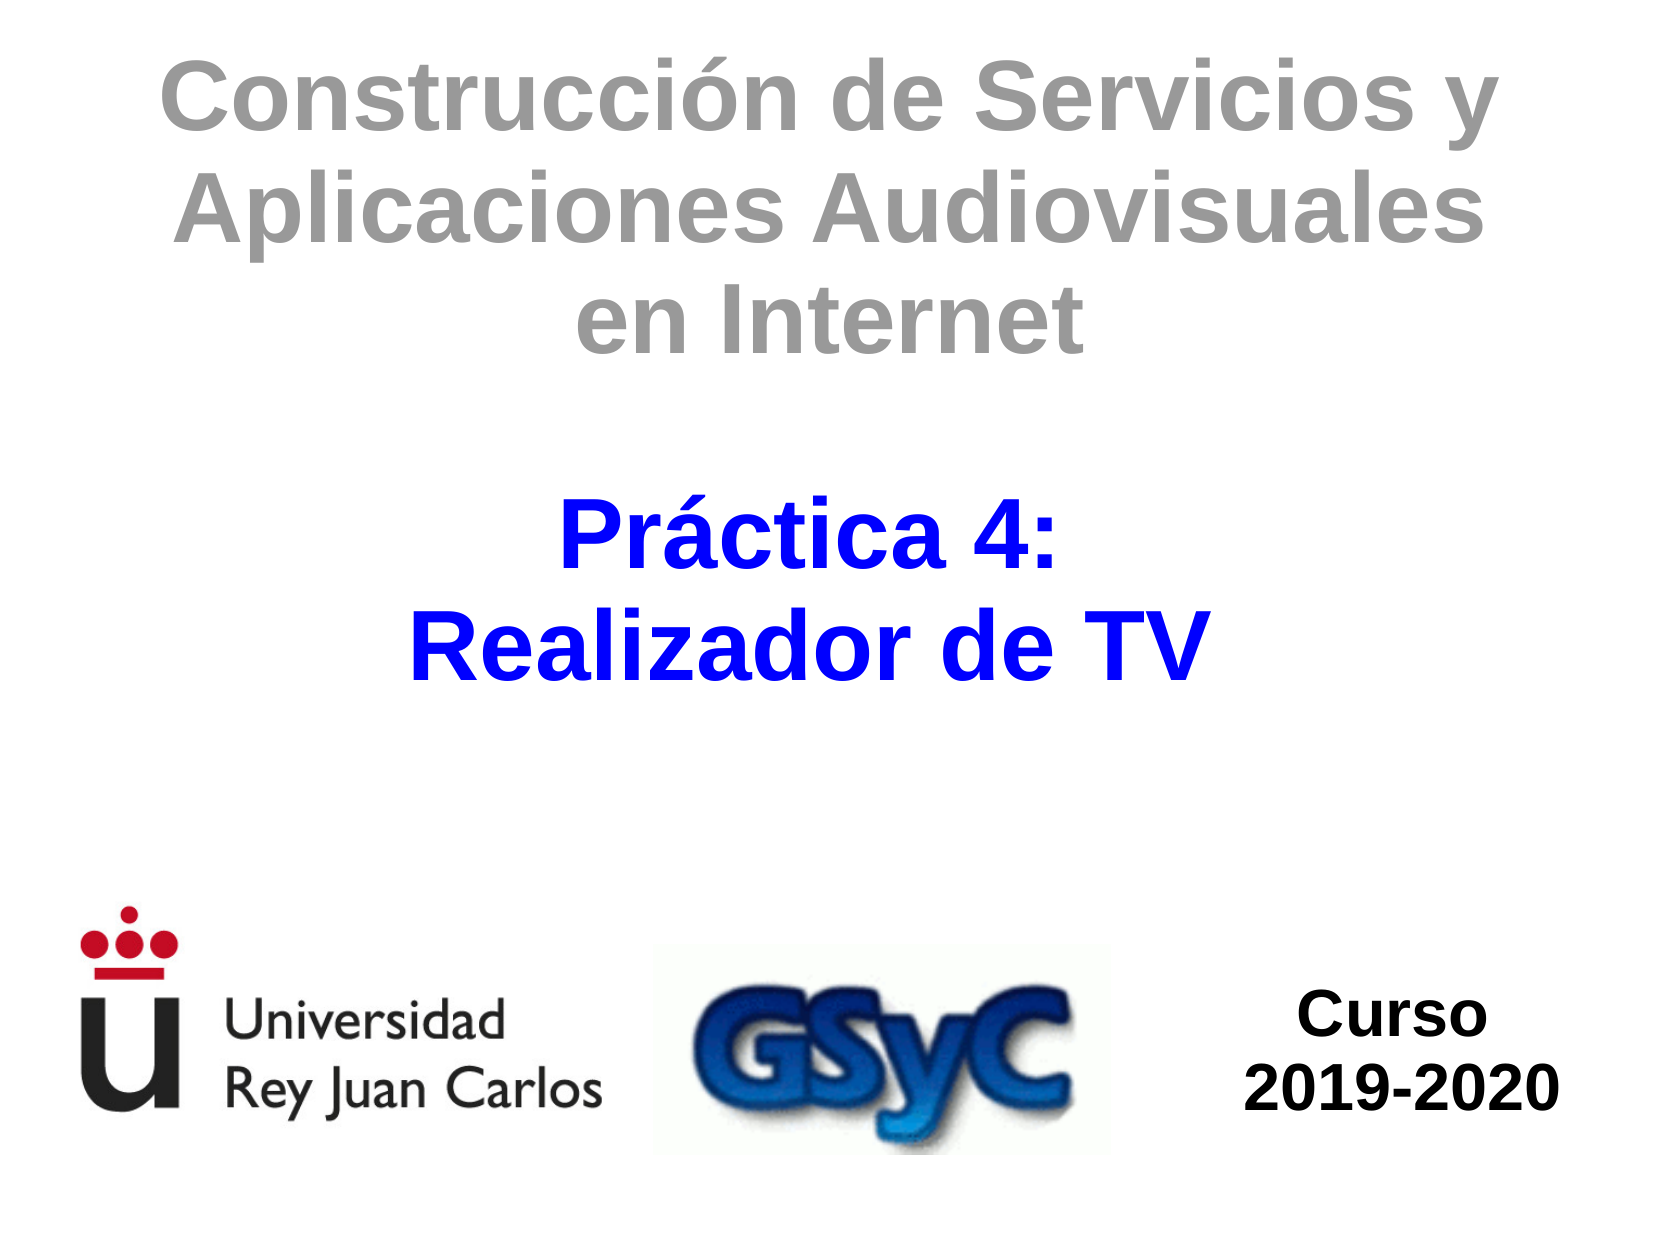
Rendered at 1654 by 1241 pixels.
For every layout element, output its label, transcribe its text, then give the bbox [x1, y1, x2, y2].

picture [46, 884, 631, 1141]
title Construcción de Servicios y Aplicaciones Audiovisuales en Internet [144, 39, 1516, 376]
title Curso 2019-2020 [1200, 975, 1606, 1126]
picture [653, 944, 1111, 1156]
title Práctica 4: Realizador de TV [135, 478, 1486, 702]
